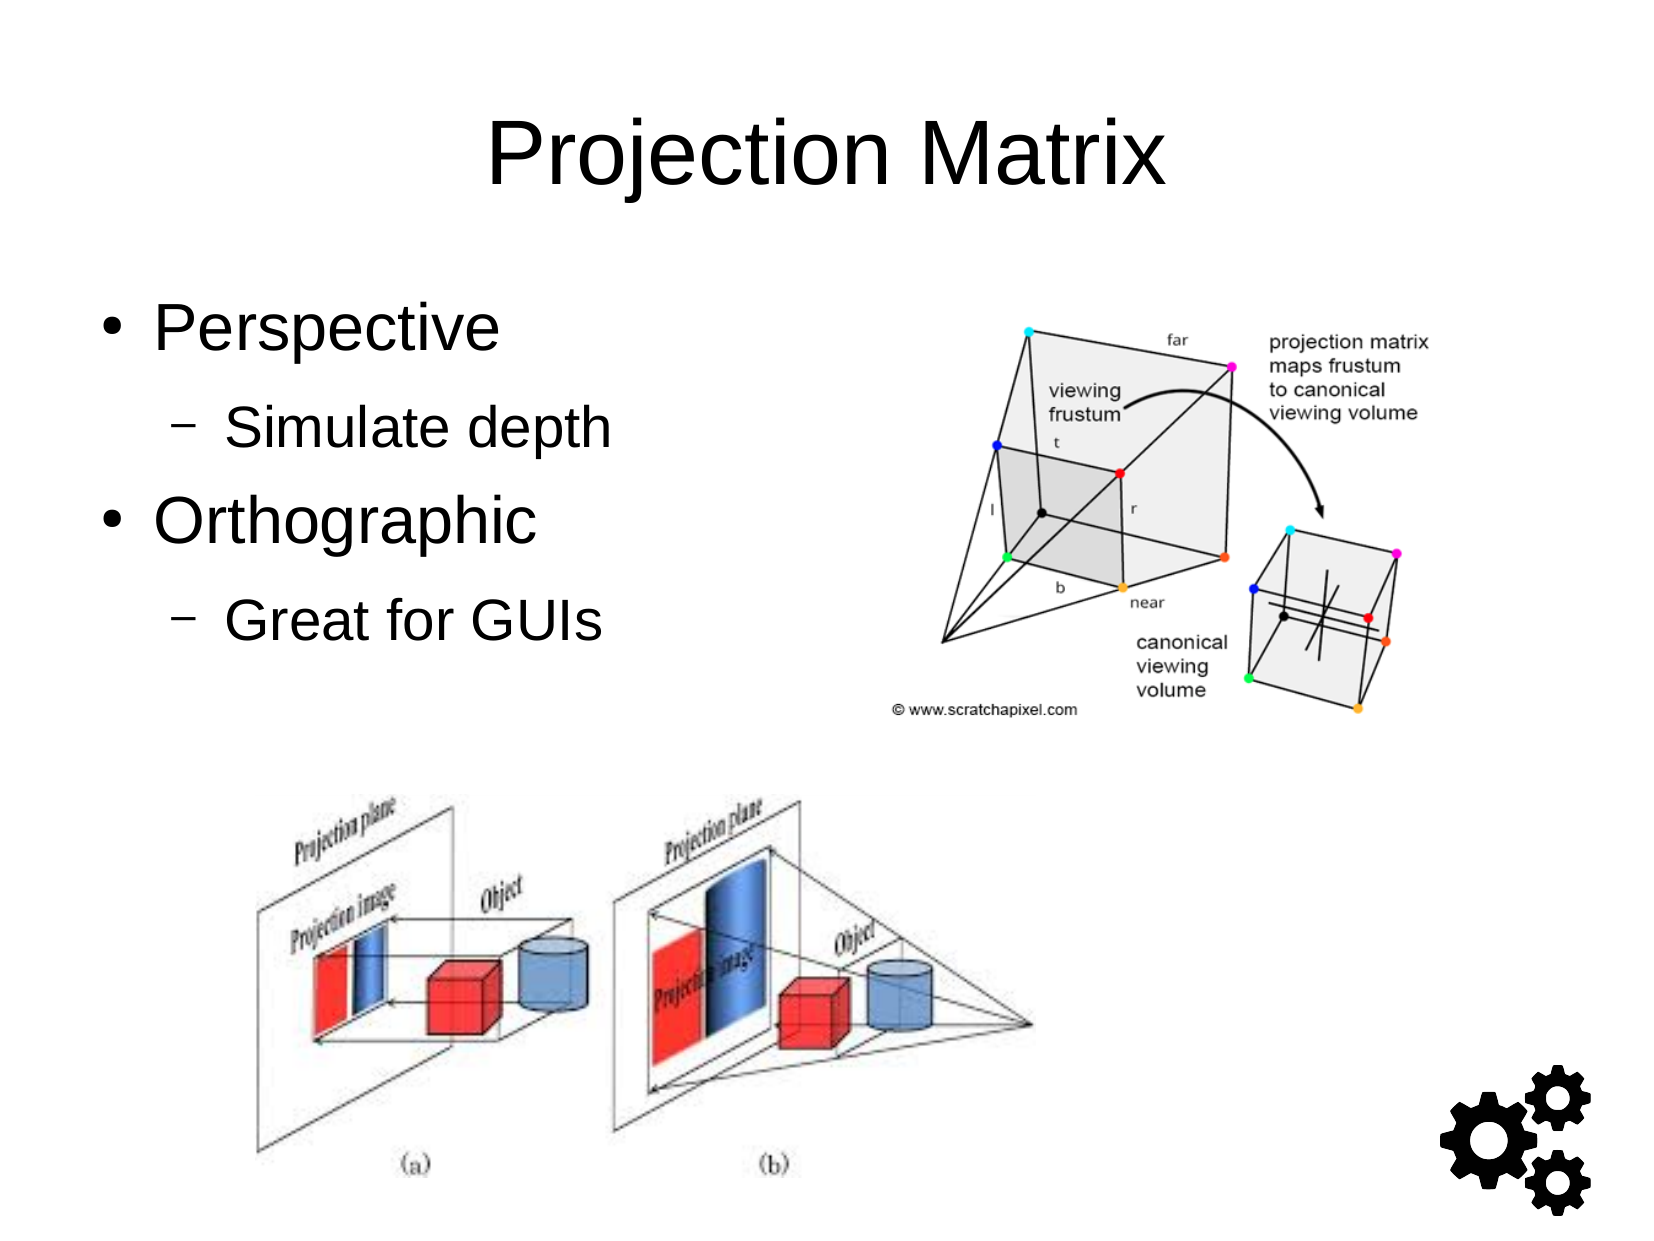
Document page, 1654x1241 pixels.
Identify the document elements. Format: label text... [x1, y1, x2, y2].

picture [255, 794, 1036, 1178]
picture [1440, 1065, 1591, 1216]
list Perspective Simulate depth Orthographic Great for GUIs [82, 290, 1571, 1010]
picture [888, 309, 1441, 721]
title Projection Matrix [82, 49, 1571, 257]
